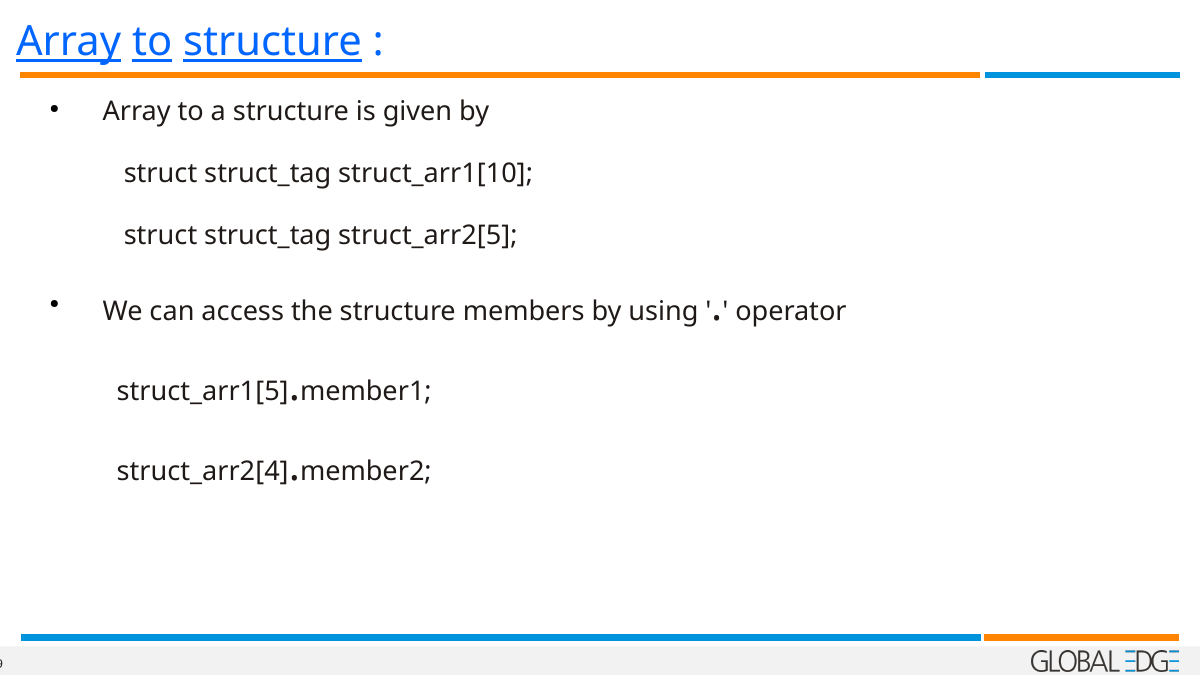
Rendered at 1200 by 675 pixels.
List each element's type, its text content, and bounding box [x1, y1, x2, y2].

list Array to a structure is given by struct struct_tag struct_arr1[10]; struct struct_tag struct_arr2[5]; We can access the structure members by using '.' operator struct_arr1[5].member1; struct_arr2[4].member2; [20, 87, 1179, 628]
picture [1031, 650, 1179, 672]
title Array to structure : [4, 12, 1080, 66]
